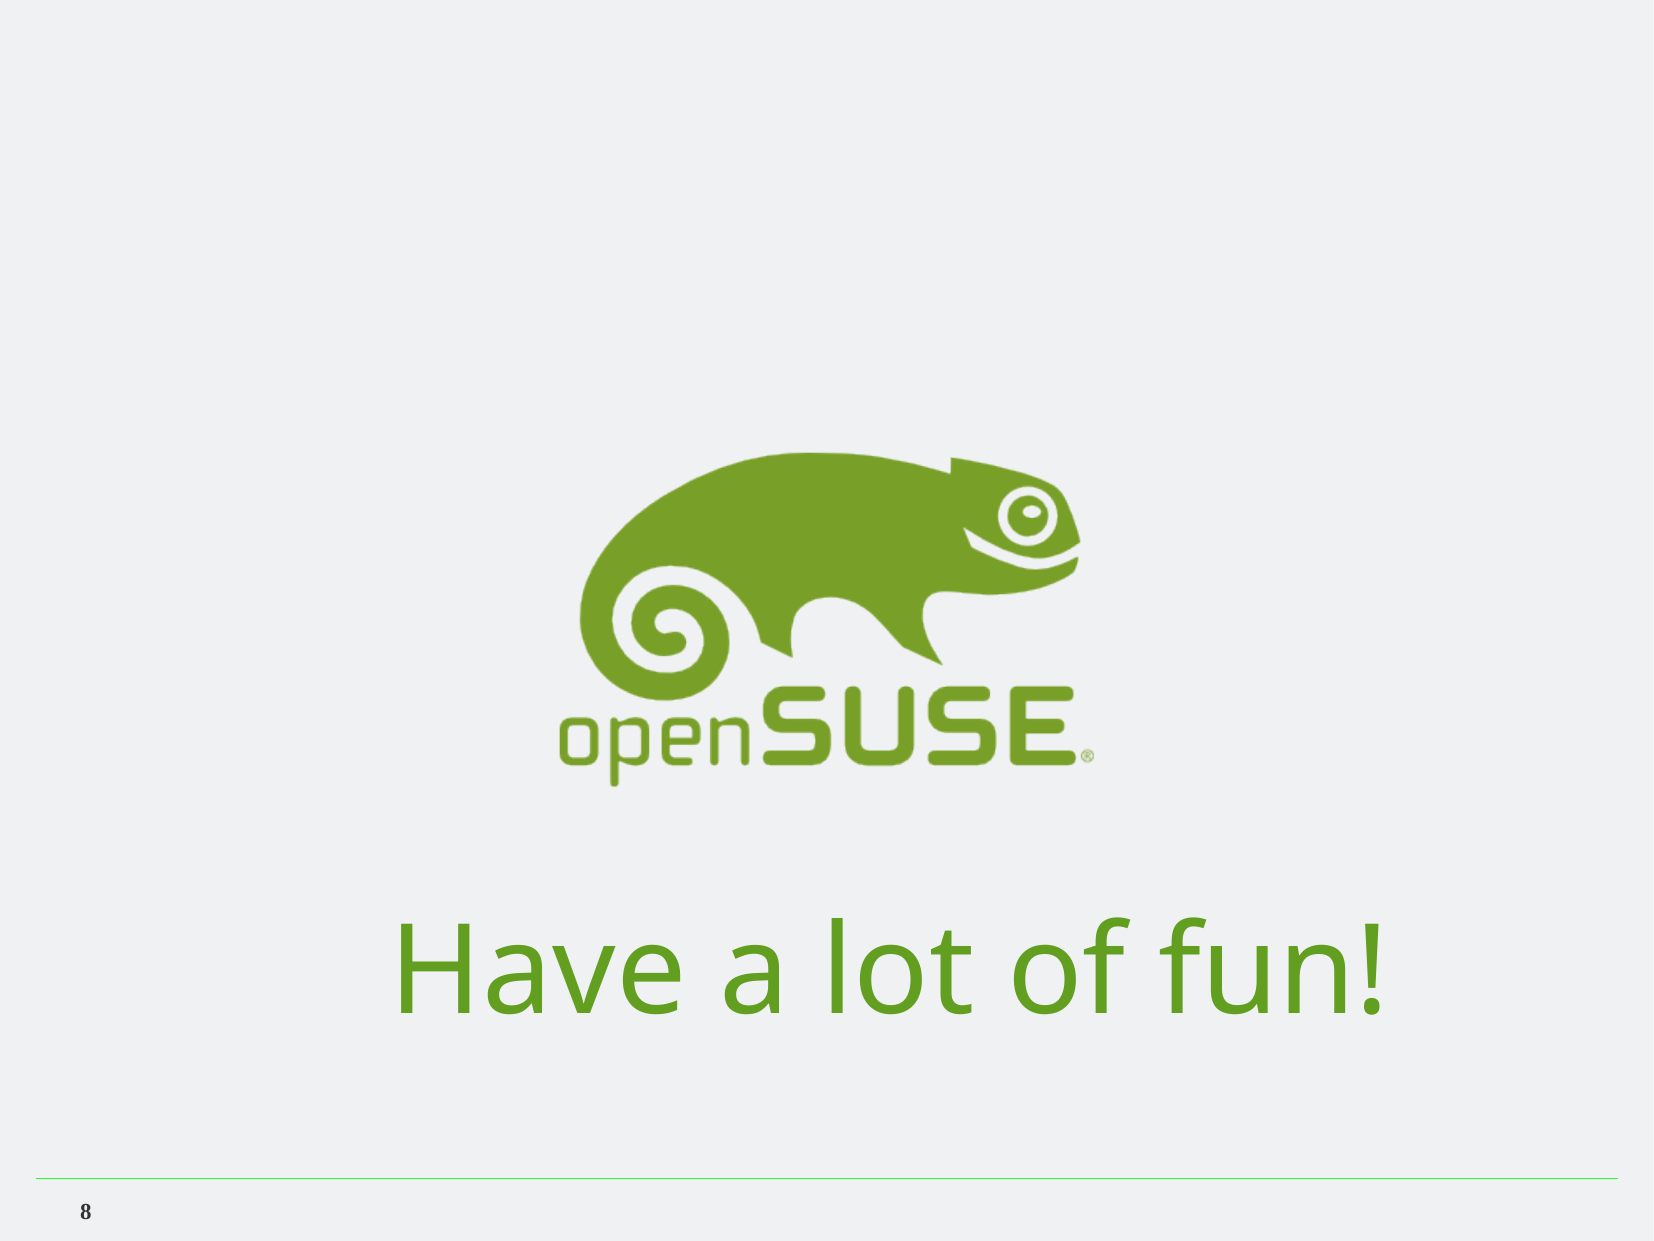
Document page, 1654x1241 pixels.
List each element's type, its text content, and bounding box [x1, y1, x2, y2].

picture [0, 0, 1654, 1241]
text_box Have a lot of fun! [374, 872, 1495, 1033]
